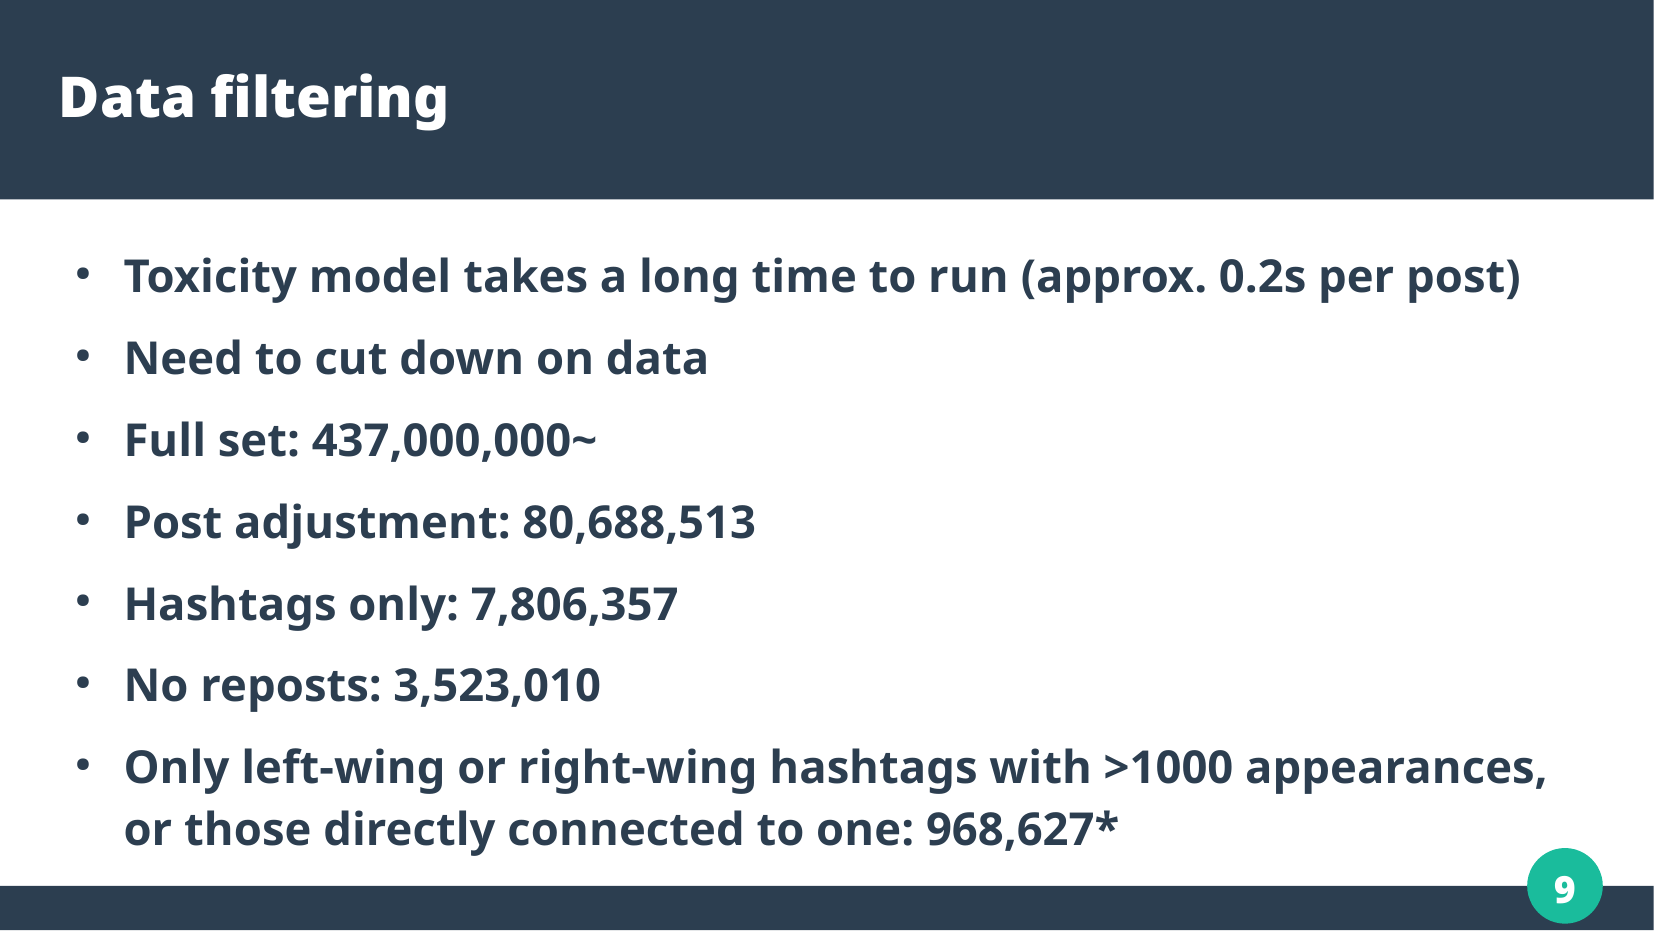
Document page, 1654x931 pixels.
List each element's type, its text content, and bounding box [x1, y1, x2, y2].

list Toxicity model takes a long time to run (approx. 0.2s per post) Need to cut down on data Full set: 437,000,000~ Post adjustment: 80,688,513 Hashtags only: 7,806,357 No reposts: 3,523,010 Only left-wing or right-wing hashtags with >1000 appearances, or those directly connected to one: 968,627* [59, 243, 1595, 864]
title Data filtering [59, 37, 1595, 155]
